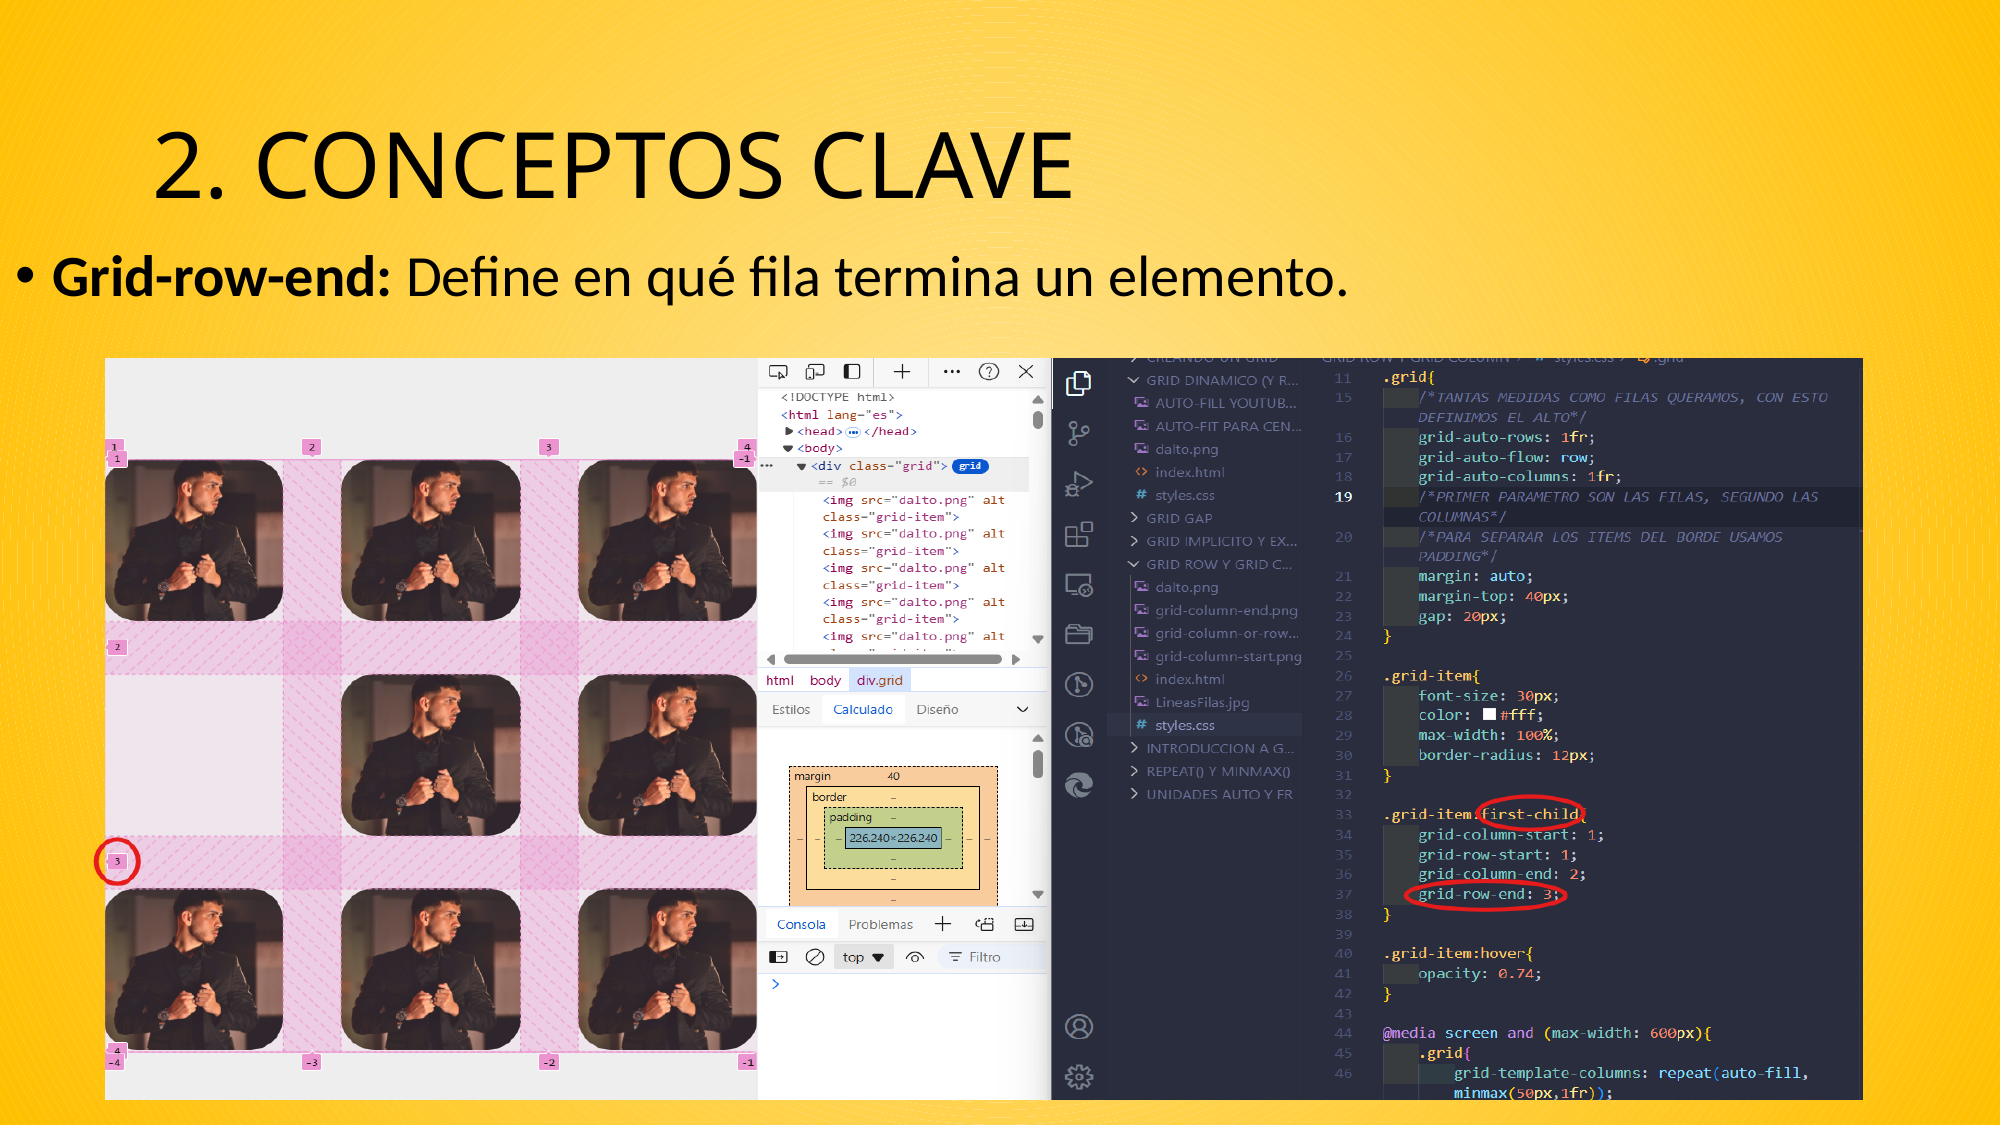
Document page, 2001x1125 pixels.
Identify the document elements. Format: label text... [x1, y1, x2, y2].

title 2. CONCEPTOS CLAVE [137, 59, 1863, 238]
list Grid-row-end: Define en qué fila termina un elemento. [0, 238, 2000, 1125]
picture [93, 358, 1863, 1101]
